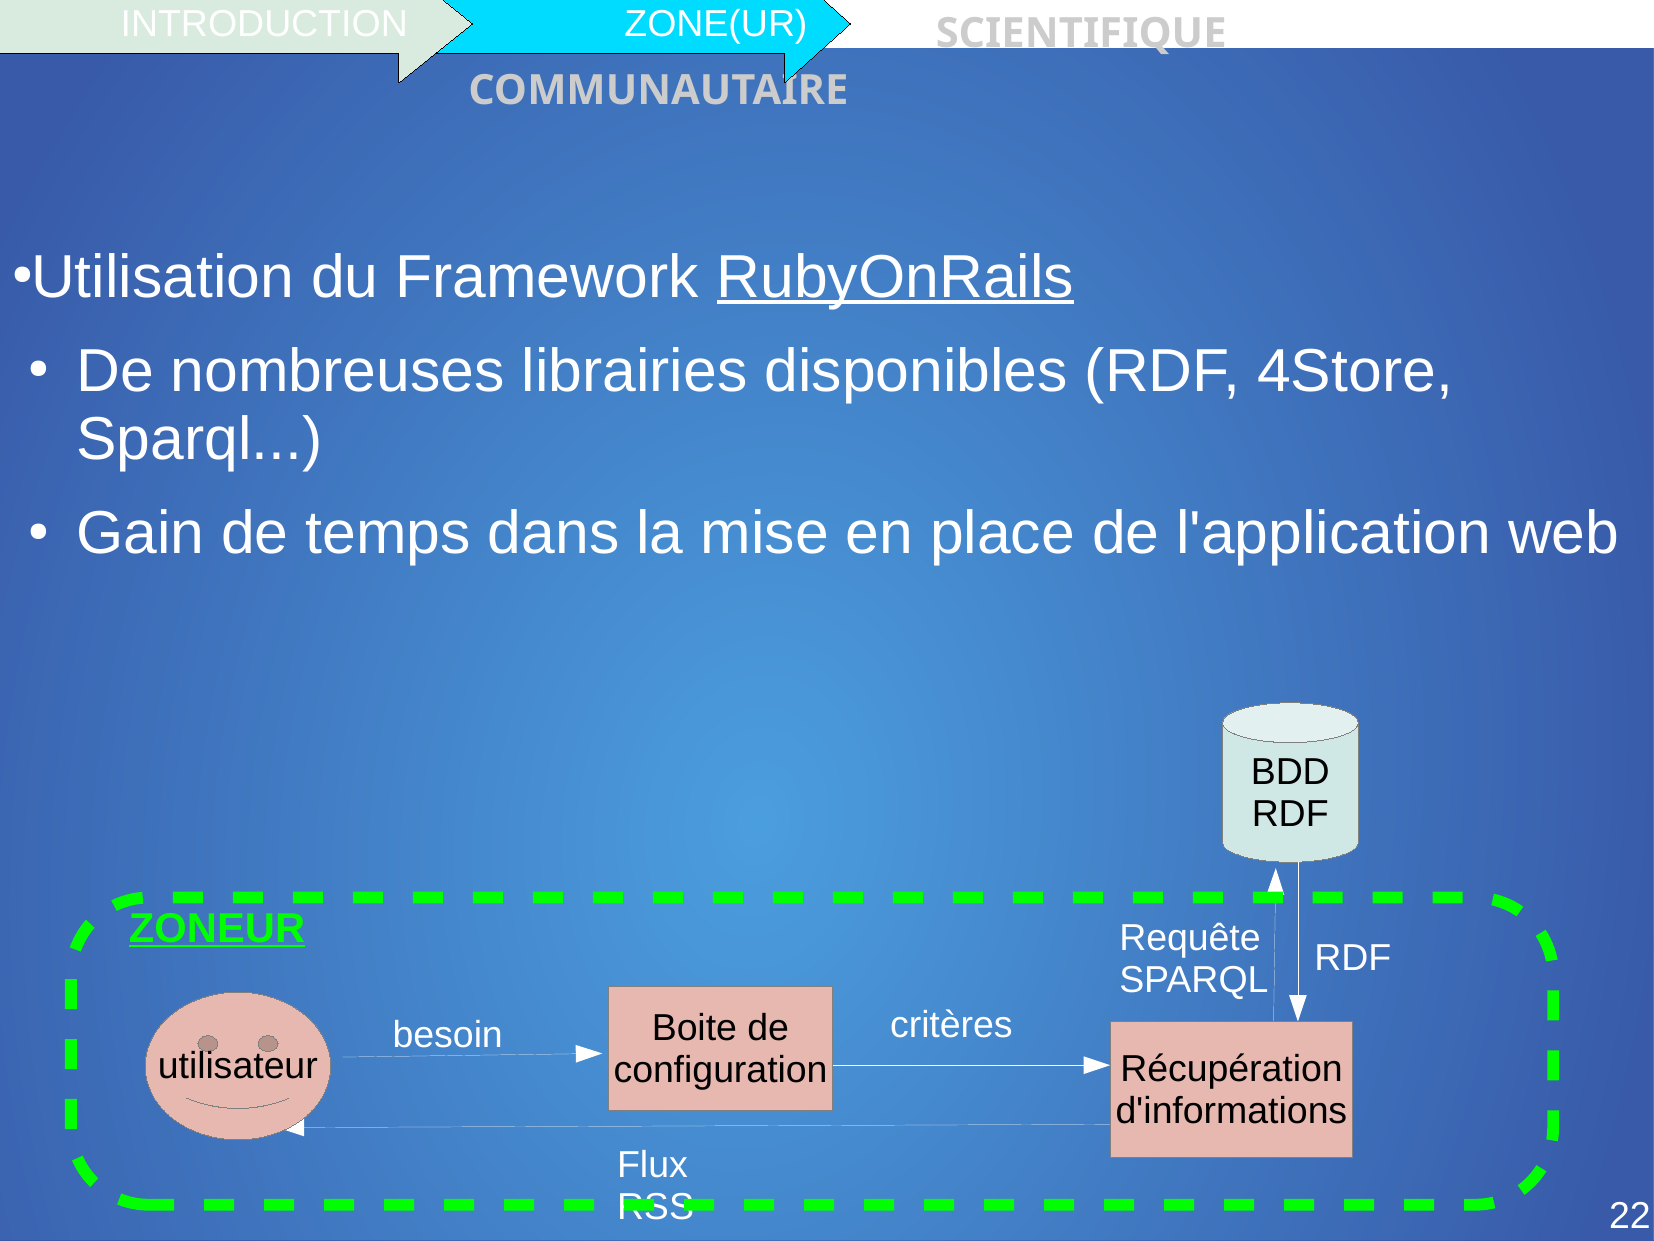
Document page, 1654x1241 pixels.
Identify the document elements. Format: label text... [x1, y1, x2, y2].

list Utilisation du Framework RubyOnRails De nombreuses librairies disponibles (RDF, 4Store, Sparql...) Gain de temps dans la mise en place de l'application web [11, 242, 1654, 585]
text_box Requête SPARQL [1104, 909, 1288, 1009]
text_box ZONE(UR) [436, 0, 851, 83]
text_box Boite de configuration [608, 986, 833, 1111]
text_box RDF [1299, 929, 1424, 987]
text_box INTRODUCTION [0, 0, 473, 83]
picture [0, 48, 1654, 1241]
text_box critères [875, 996, 1028, 1054]
text_box Flux RSS [602, 1136, 790, 1193]
text_box besoin [377, 1006, 531, 1063]
text_box Récupération d'informations [1110, 1021, 1353, 1158]
text_box ZONEUR [114, 897, 321, 959]
text_box BDD RDF [1222, 724, 1359, 863]
text_box utilisateur [145, 992, 331, 1140]
